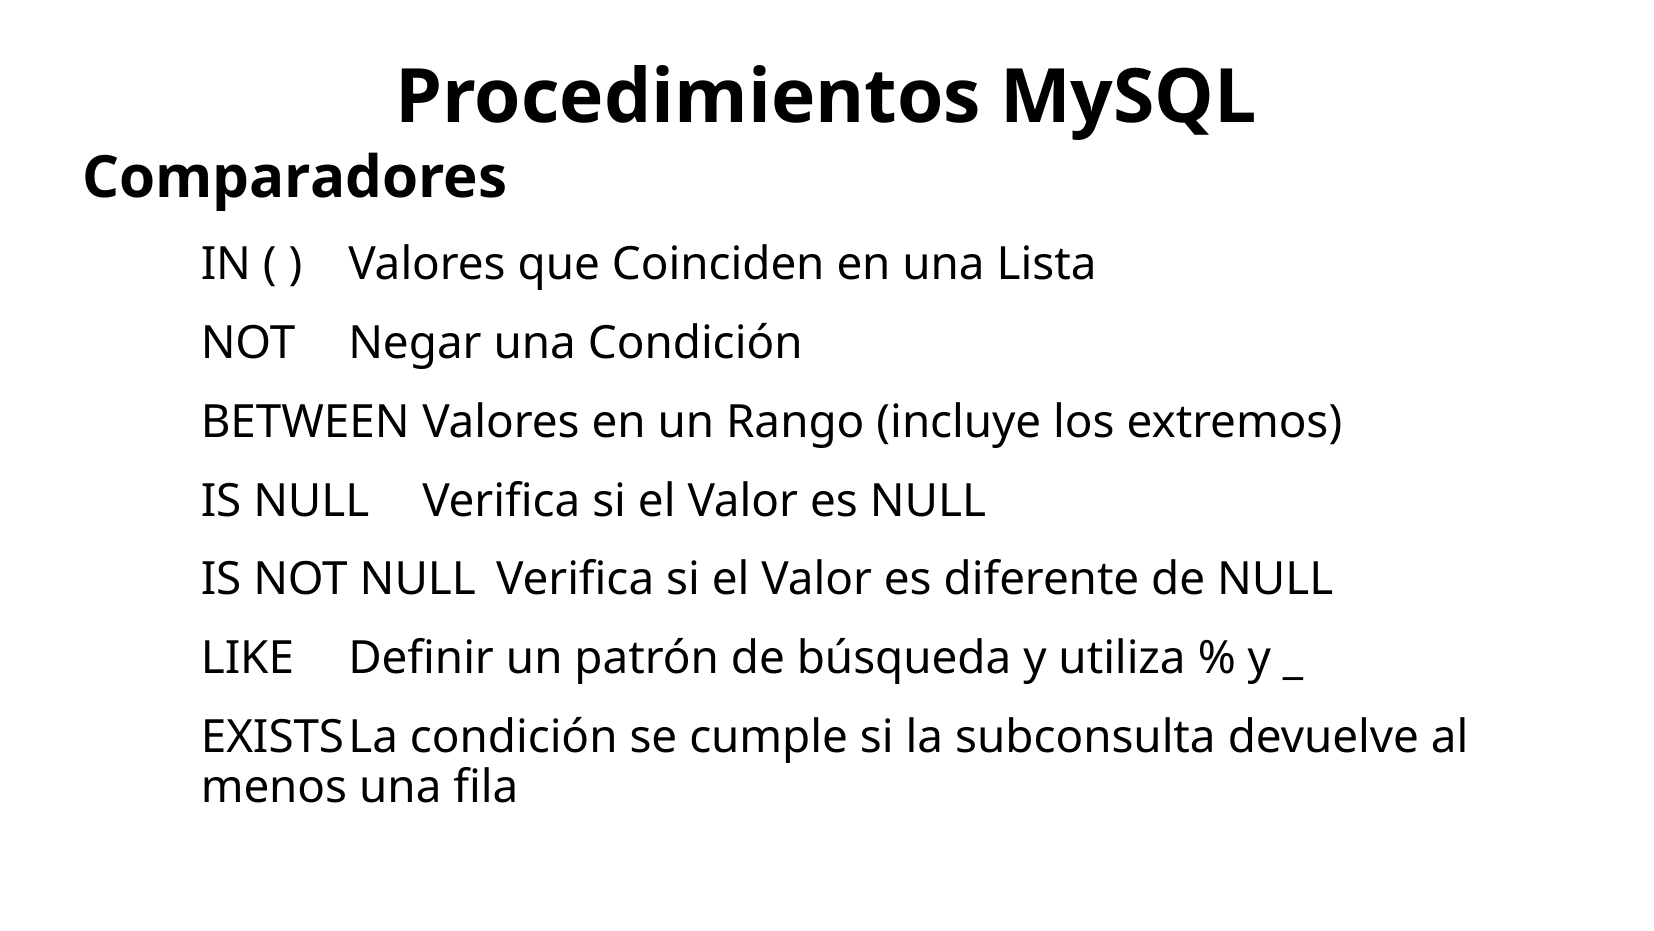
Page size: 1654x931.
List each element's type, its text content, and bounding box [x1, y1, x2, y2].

list Comparadores IN ( ) Valores que Coinciden en una Lista NOT Negar una Condición BETWEEN Valores en un Rango (incluye los extremos) IS NULL Verifica si el Valor es NULL IS NOT NULL Verifica si el Valor es diferente de NULL LIKE Definir un patrón de búsqueda y utiliza % y _ EXISTS La condición se cumple si la subconsulta devuelve al menos una fila [82, 147, 1595, 857]
title Procedimientos MySQL [82, 37, 1571, 147]
